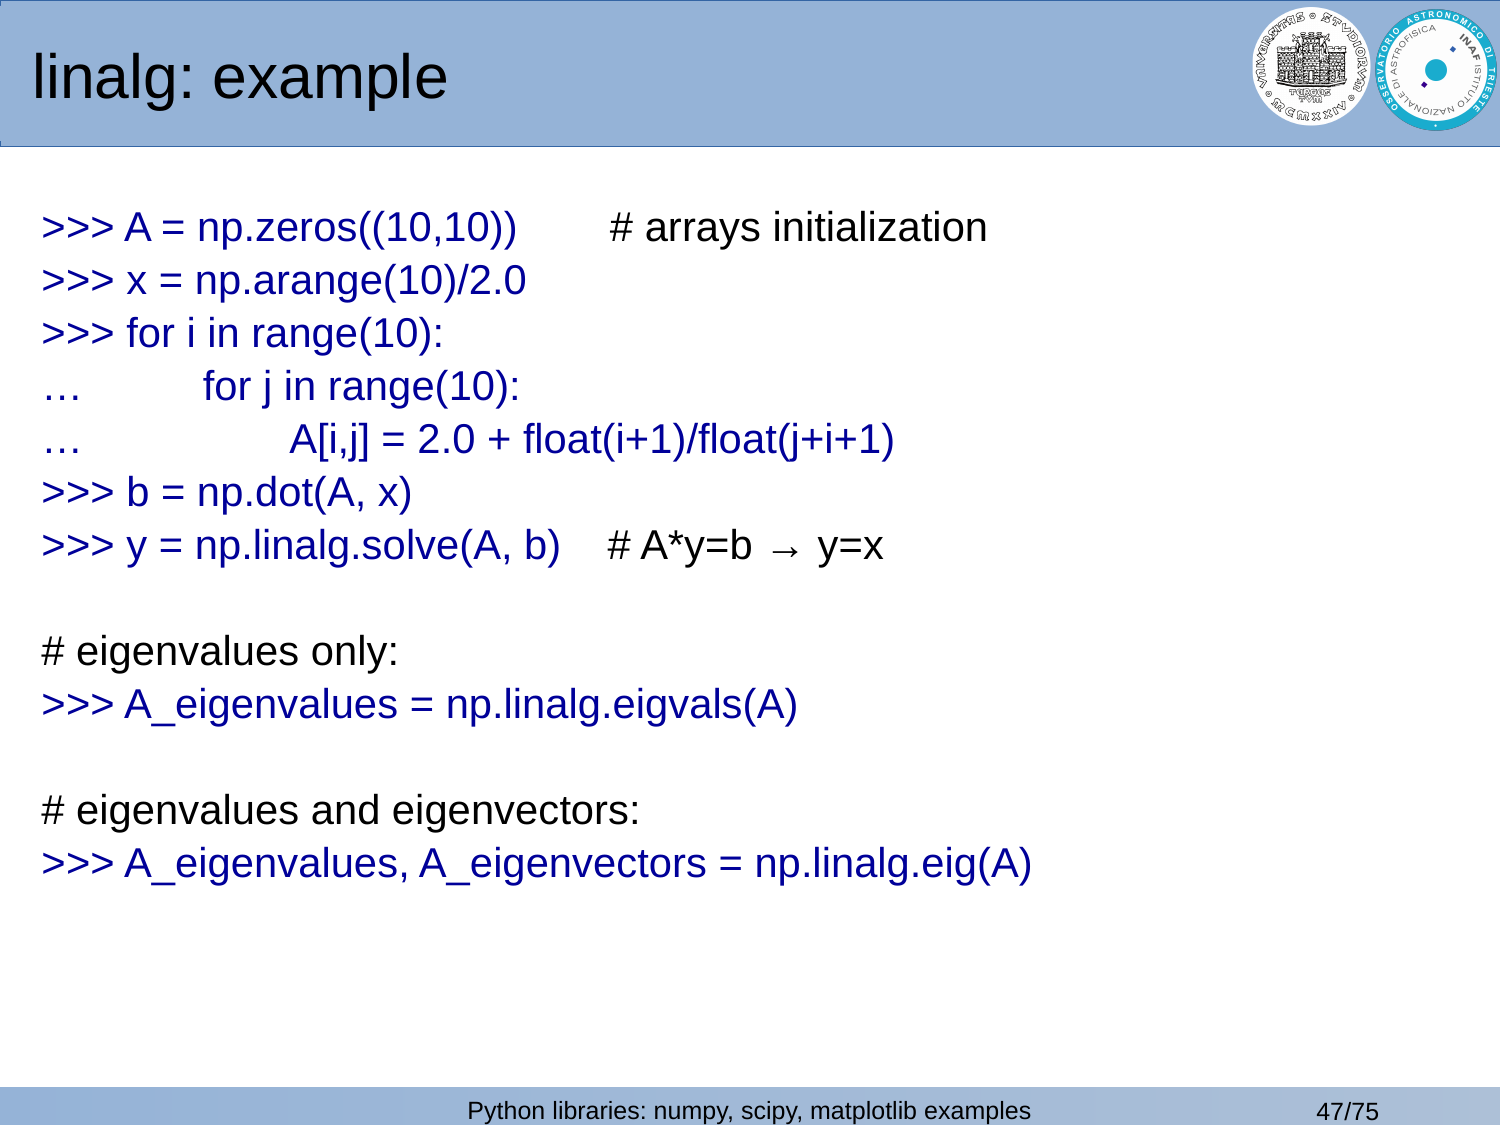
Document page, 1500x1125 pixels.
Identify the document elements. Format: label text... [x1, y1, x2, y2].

text_box linalg: example [0, 5, 1253, 141]
list >>> A = np.zeros((10,10)) # arrays initialization >>> x = np.arange(10)/2.0 >>> for i in range(10): … for j in range(10): … A[i,j] = 2.0 + float(i+1)/float(j+i+1) >>> b = np.dot(A, x) >>> y = np.linalg.solve(A, b) # A*y=b → y=x # eigenvalues only: >>> A_eigenvalues = np.linalg.eigvals(A) # eigenvalues and eigenvectors: >>> A_eigenvalues, A_eigenvectors = np.linalg.eig(A) [26, 192, 1500, 1046]
picture [1253, 0, 1500, 156]
